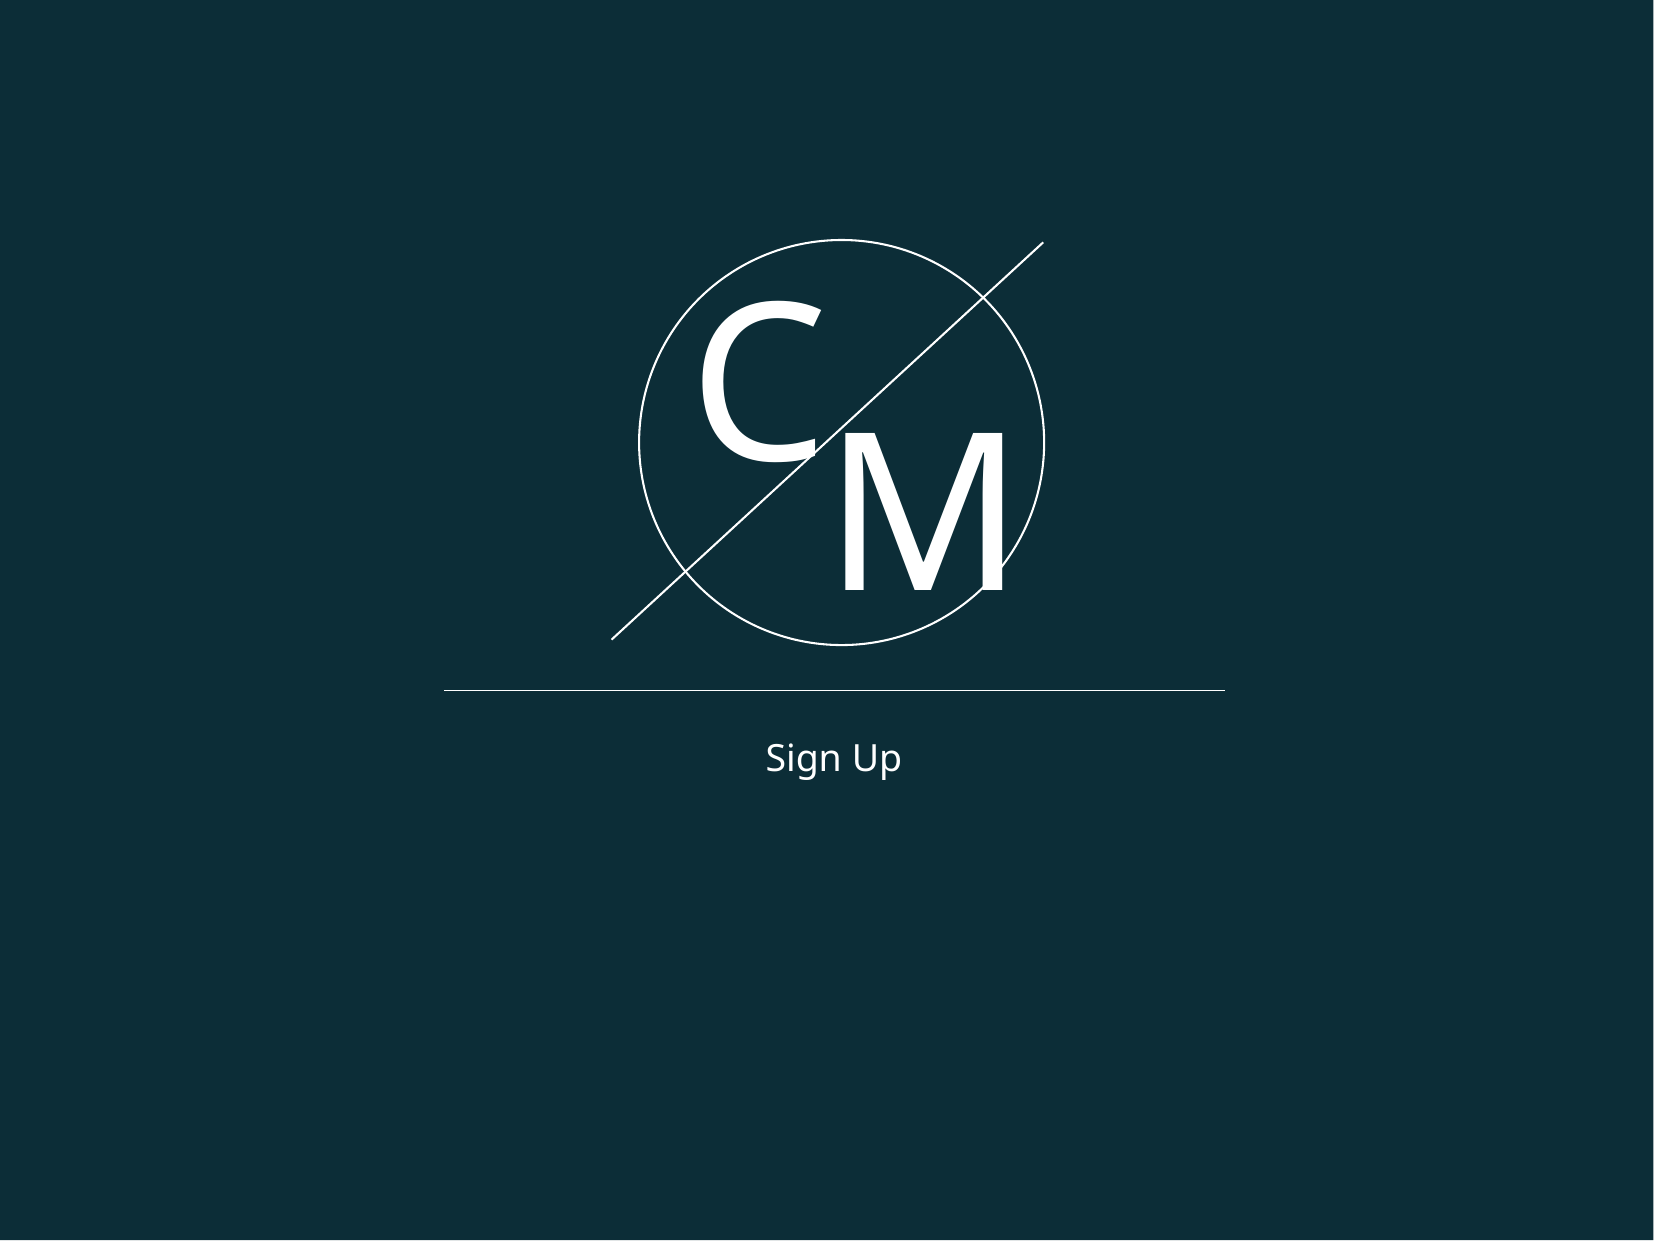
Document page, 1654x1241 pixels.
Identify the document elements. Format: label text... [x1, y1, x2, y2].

text_box Sign Up [444, 705, 1225, 811]
text_box [0, 0, 1654, 1241]
text_box C [624, 270, 895, 481]
text_box M [789, 399, 1060, 610]
